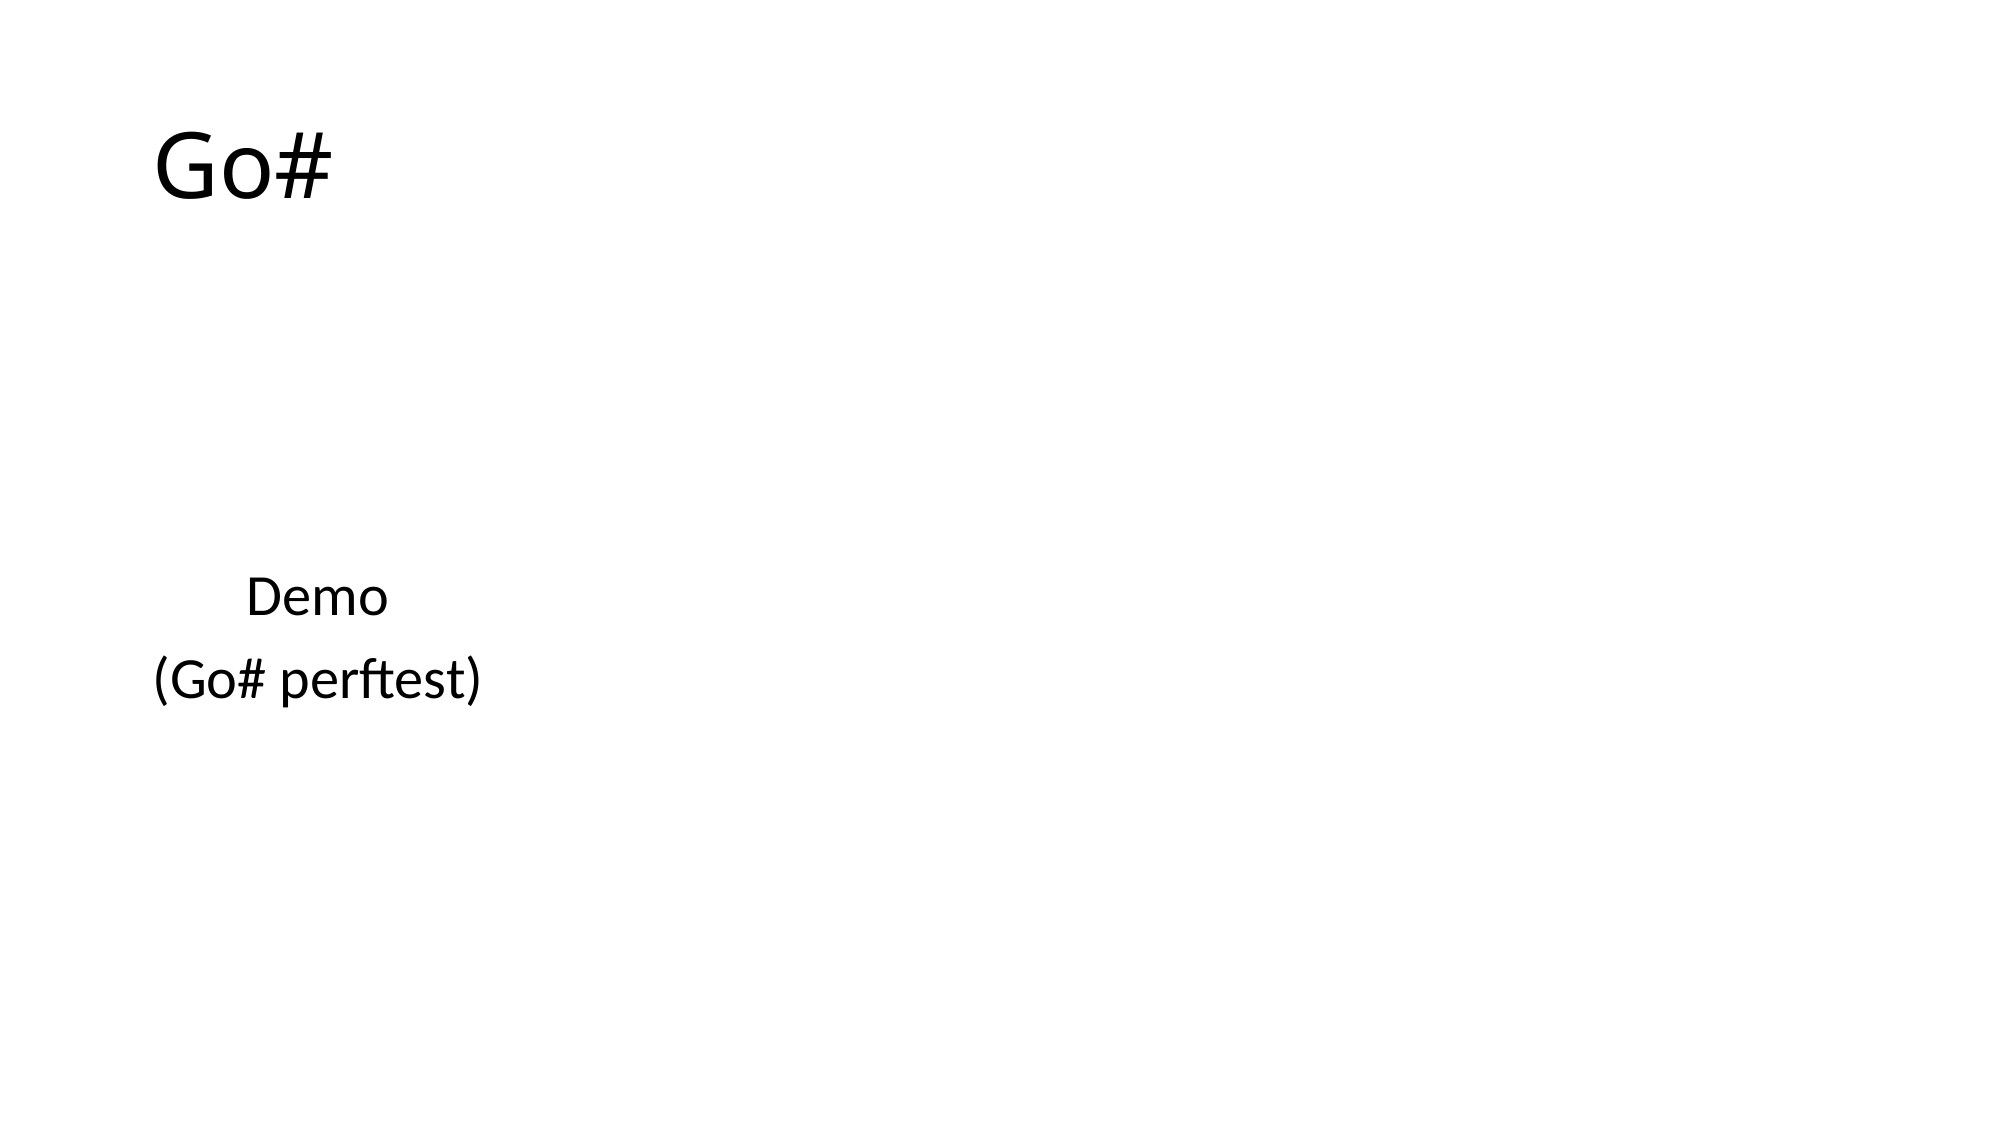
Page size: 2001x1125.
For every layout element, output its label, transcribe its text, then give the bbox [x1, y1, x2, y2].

title Go# [137, 59, 1863, 278]
list Demo (Go# perftest) [137, 299, 1863, 1014]
